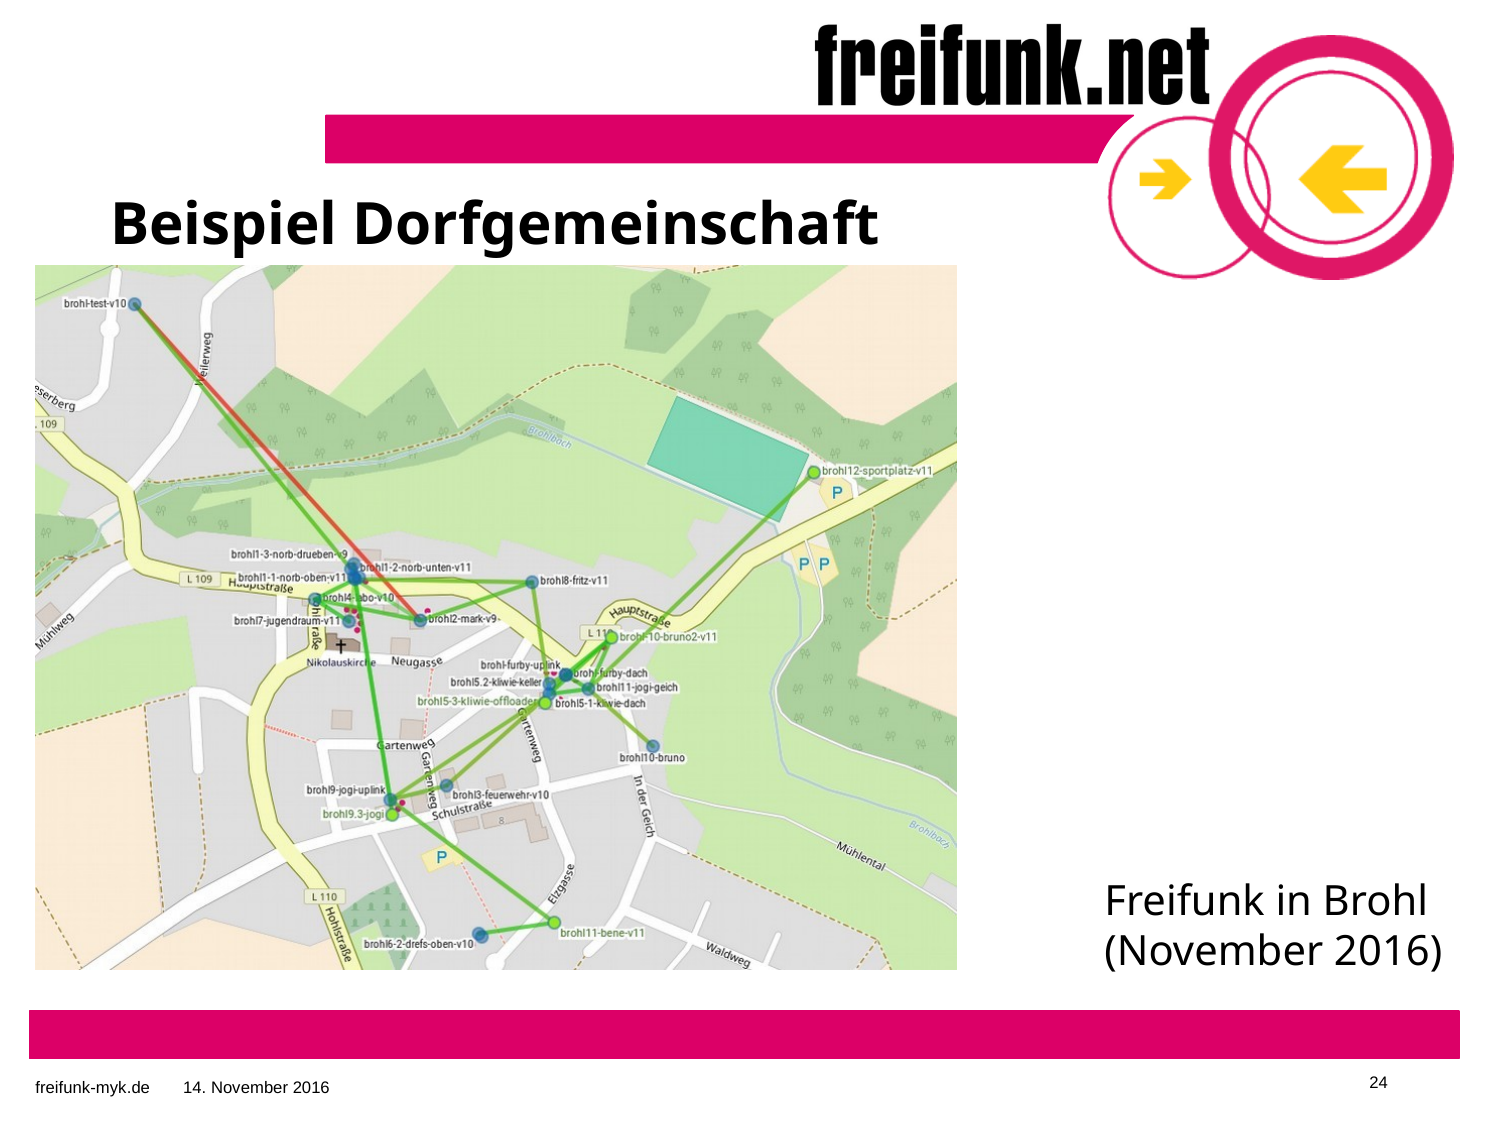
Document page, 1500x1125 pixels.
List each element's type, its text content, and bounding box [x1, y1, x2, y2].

picture [35, 265, 957, 970]
picture [816, 24, 1454, 280]
title Beispiel Dorfgemeinschaft [110, 160, 1093, 282]
list Freifunk in Brohl (November 2016) [1086, 873, 1453, 1022]
